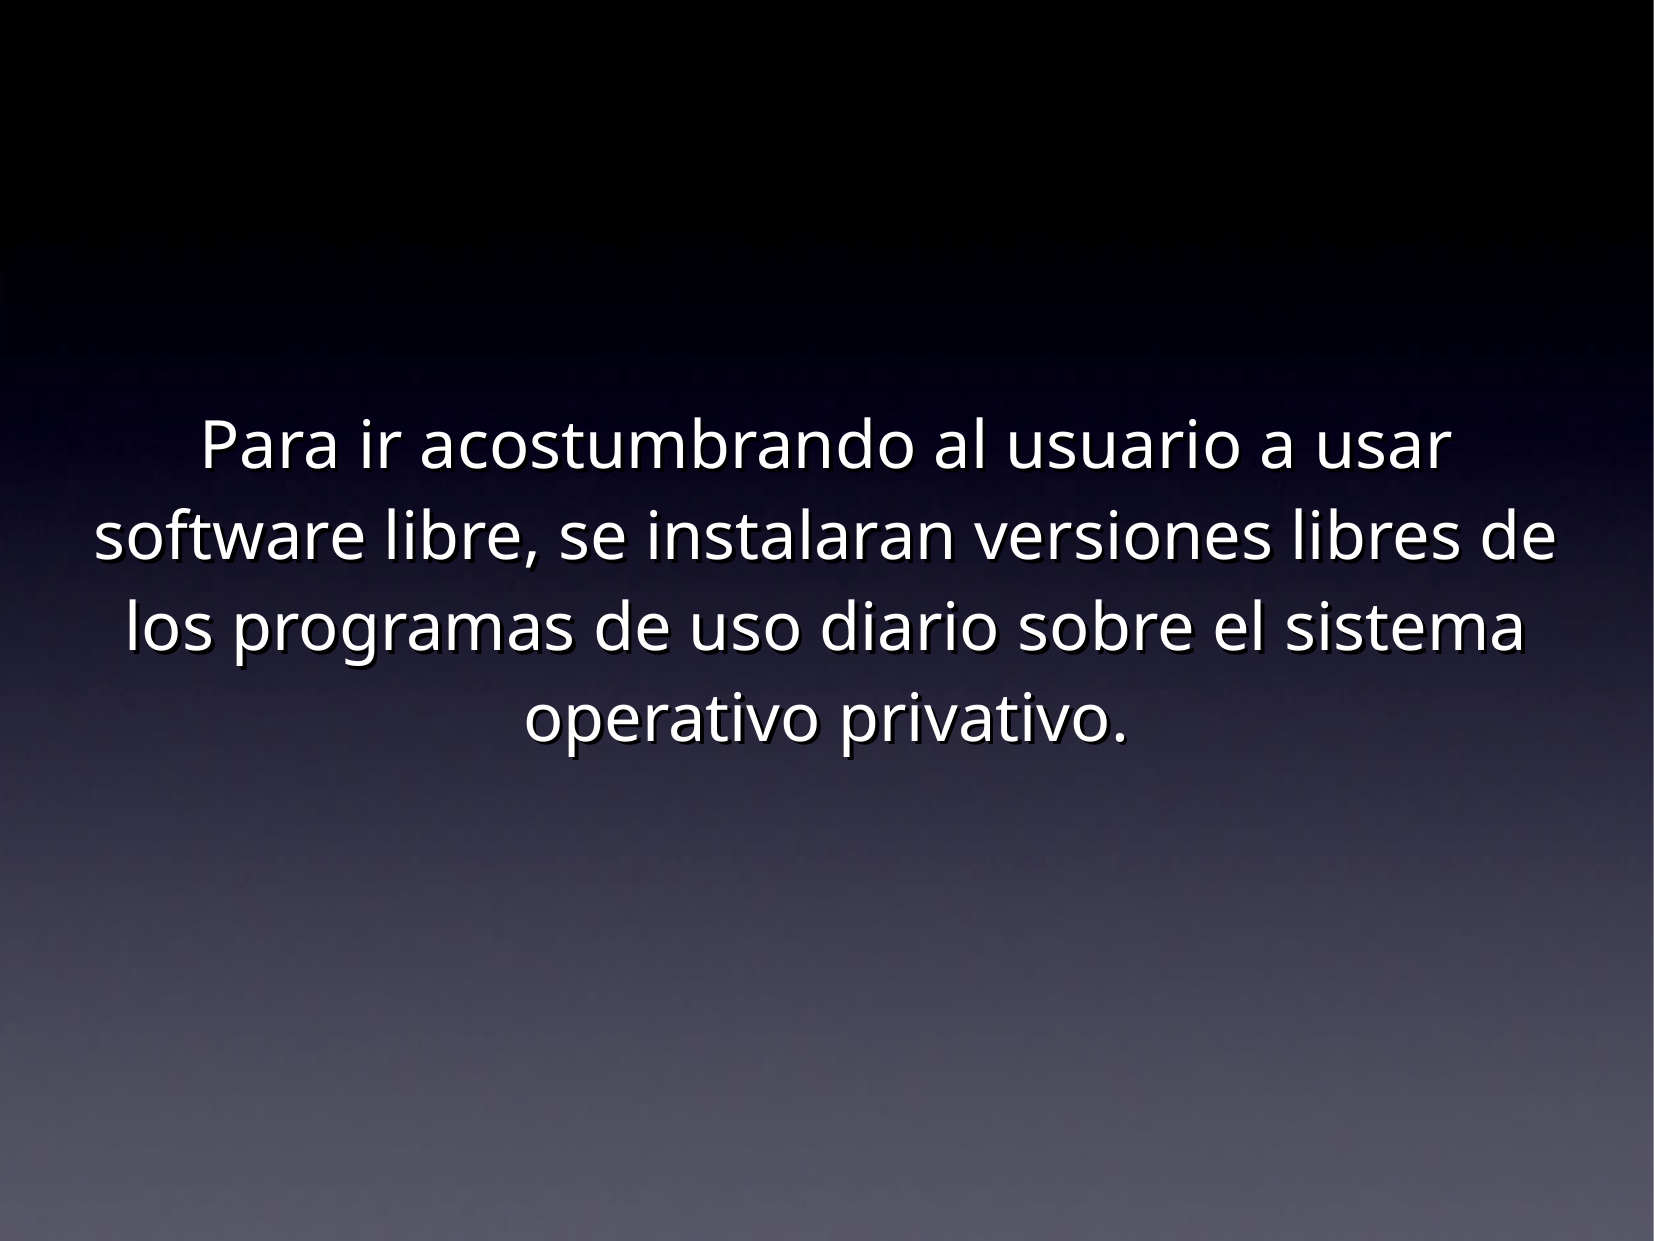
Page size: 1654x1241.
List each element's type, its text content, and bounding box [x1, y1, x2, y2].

subtitle Para ir acostumbrando al usuario a usar software libre, se instalaran versiones libres de los programas de uso diario sobre el sistema operativo privativo. [82, 49, 1571, 1109]
picture [0, 0, 1654, 1241]
